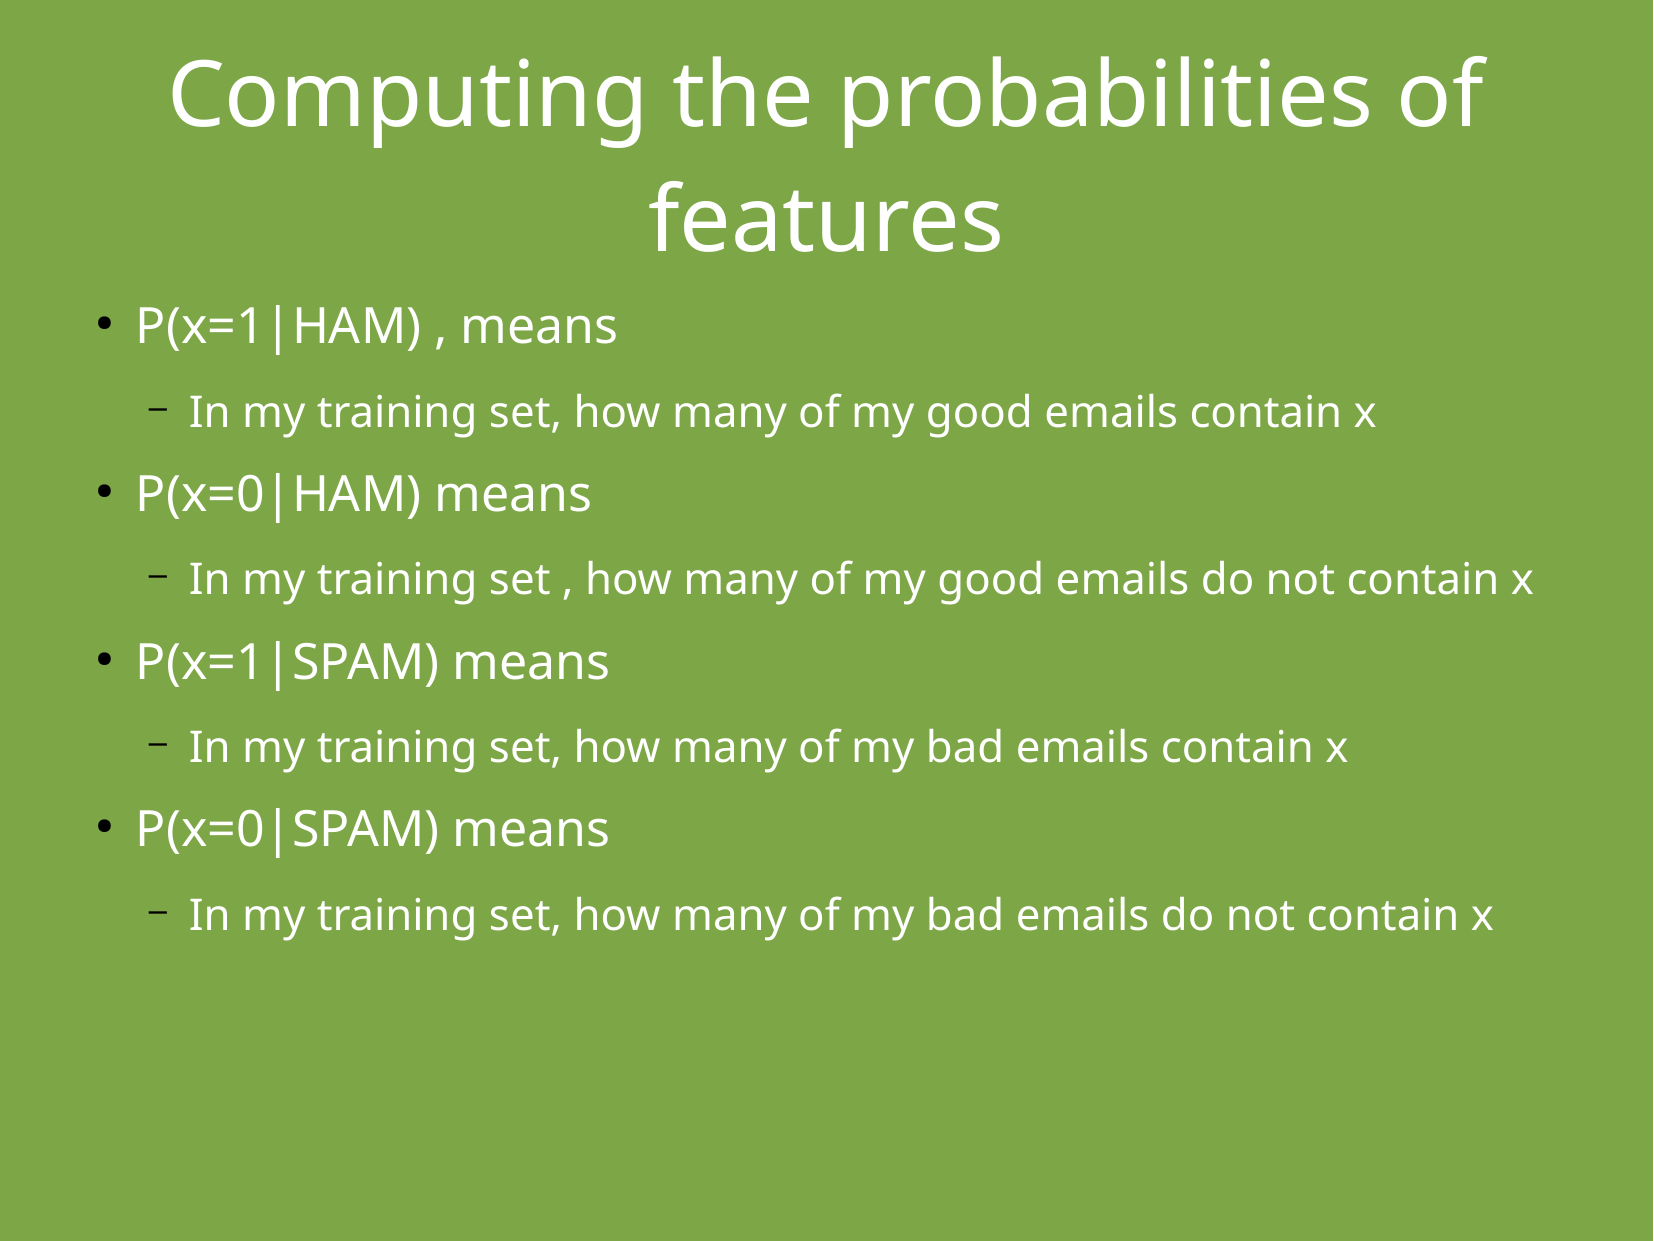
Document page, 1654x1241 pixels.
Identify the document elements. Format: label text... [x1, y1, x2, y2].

title Computing the probabilities of features [82, 49, 1571, 257]
list P(x=1|HAM) , means In my training set, how many of my good emails contain x P(x=0|HAM) means In my training set , how many of my good emails do not contain x P(x=1|SPAM) means In my training set, how many of my bad emails contain x P(x=0|SPAM) means In my training set, how many of my bad emails do not contain x [82, 290, 1538, 1010]
